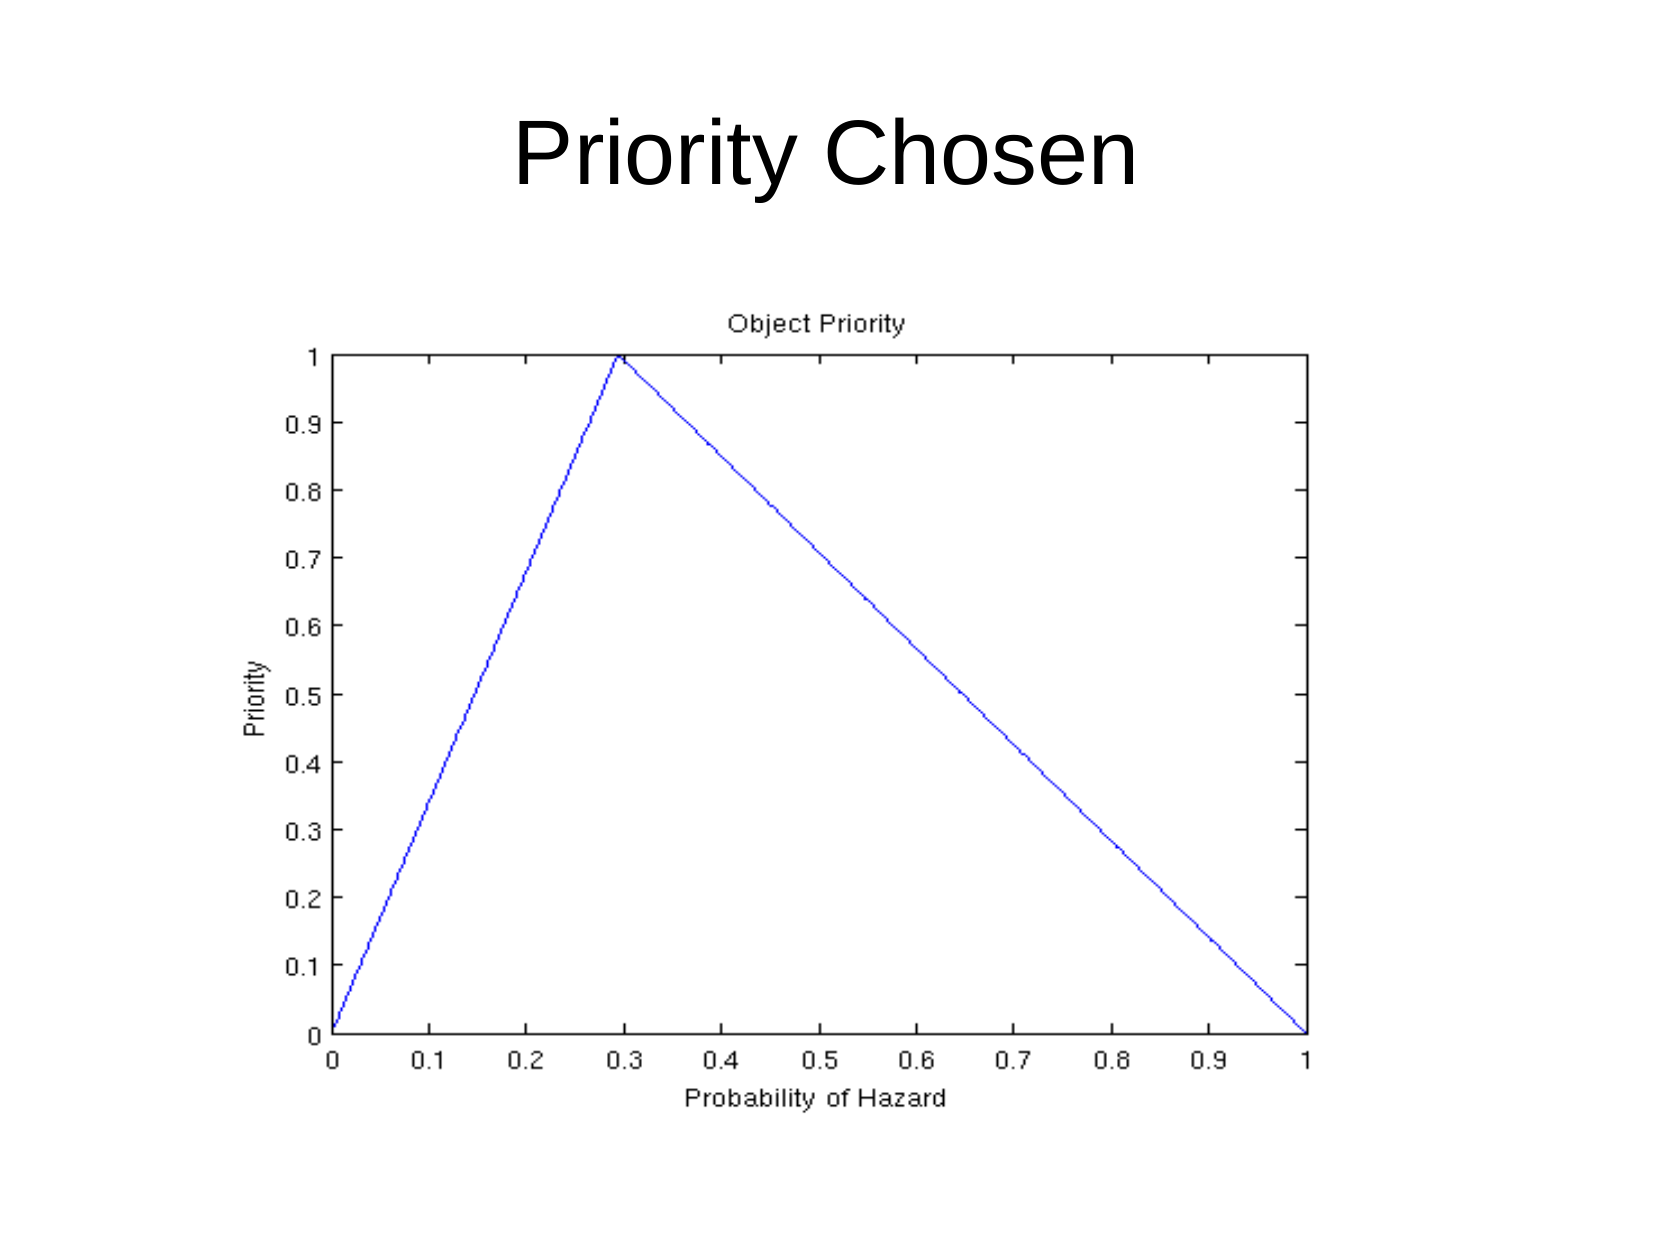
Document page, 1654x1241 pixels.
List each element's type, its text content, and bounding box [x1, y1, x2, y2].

picture [168, 291, 1426, 1126]
title Priority Chosen [82, 56, 1571, 250]
